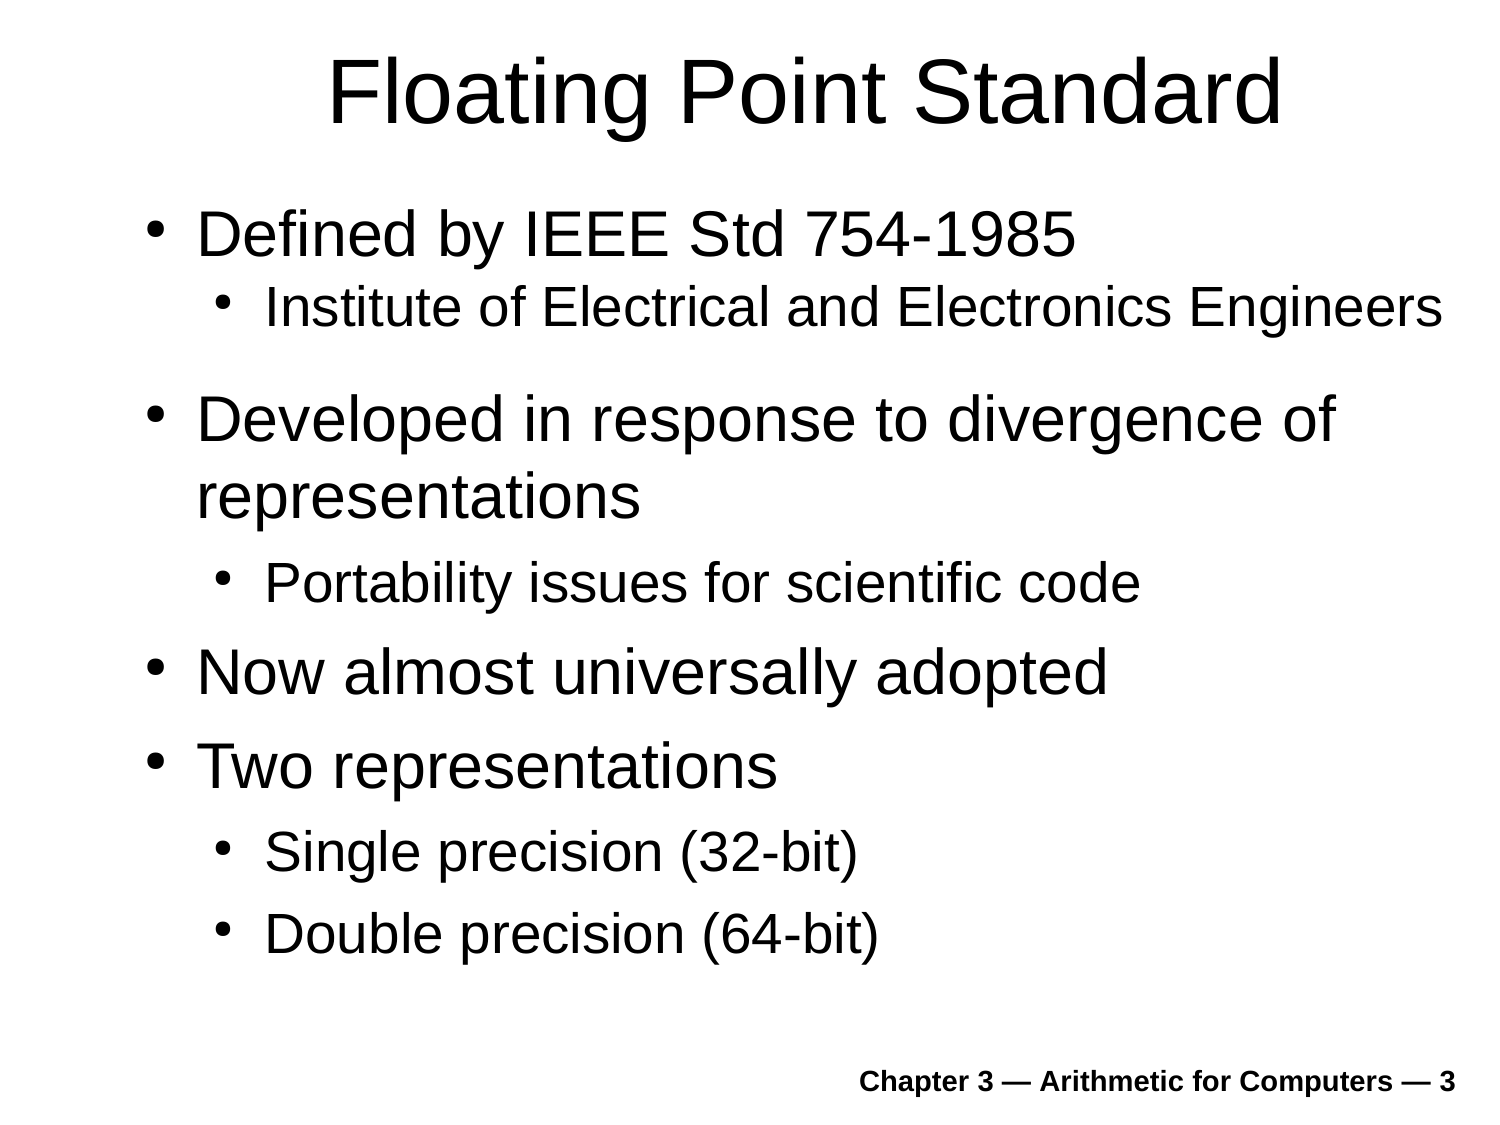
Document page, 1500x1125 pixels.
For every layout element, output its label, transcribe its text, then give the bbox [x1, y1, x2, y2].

title Floating Point Standard [112, 23, 1468, 149]
list Defined by IEEE Std 754-1985 Institute of Electrical and Electronics Engineers Developed in response to divergence of representations Portability issues for scientific code Now almost universally adopted Two representations Single precision (32-bit) Double precision (64-bit) [112, 184, 1469, 1024]
text_box Chapter 3 — Arithmetic for Computers — <number> [277, 1046, 1471, 1106]
